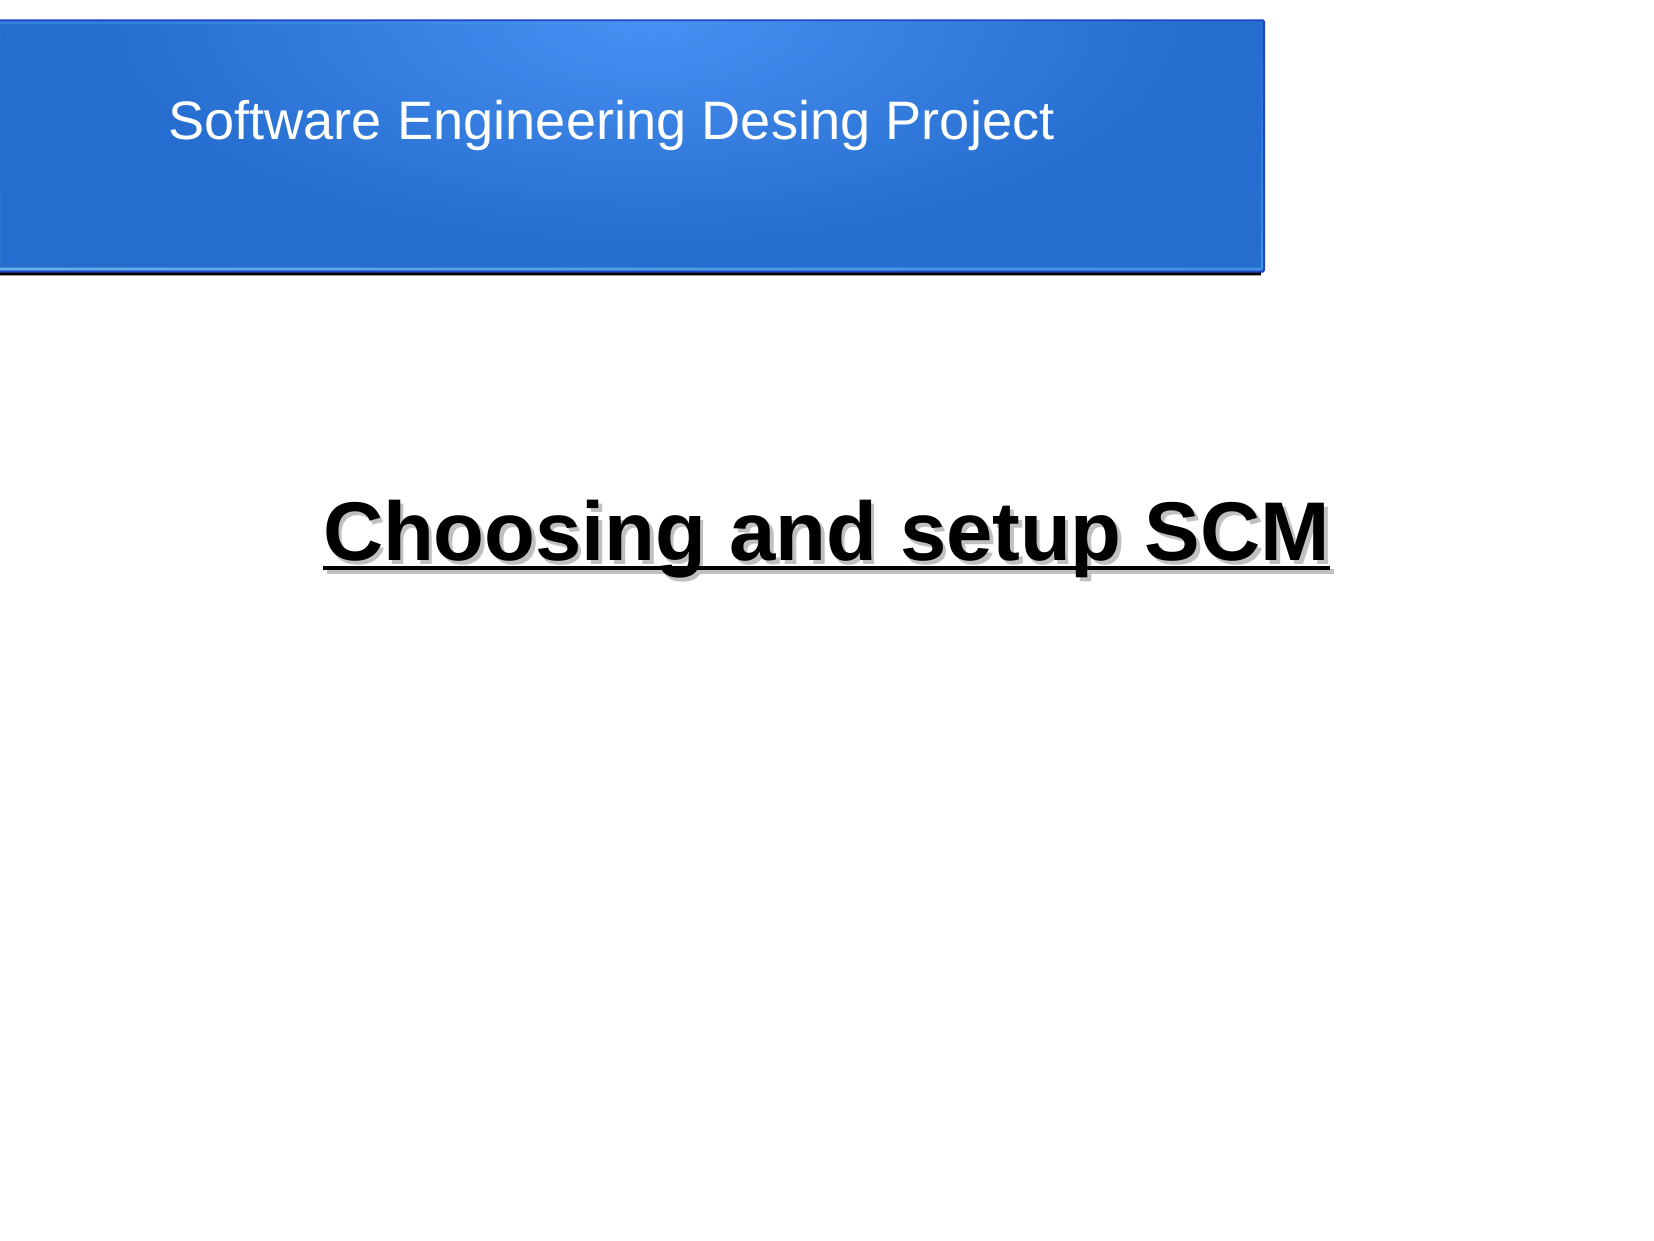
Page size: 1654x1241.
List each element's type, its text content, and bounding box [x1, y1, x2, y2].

text_box Software Engineering Desing Project [153, 83, 1071, 201]
subtitle Choosing and setup SCM [82, 290, 1571, 1010]
